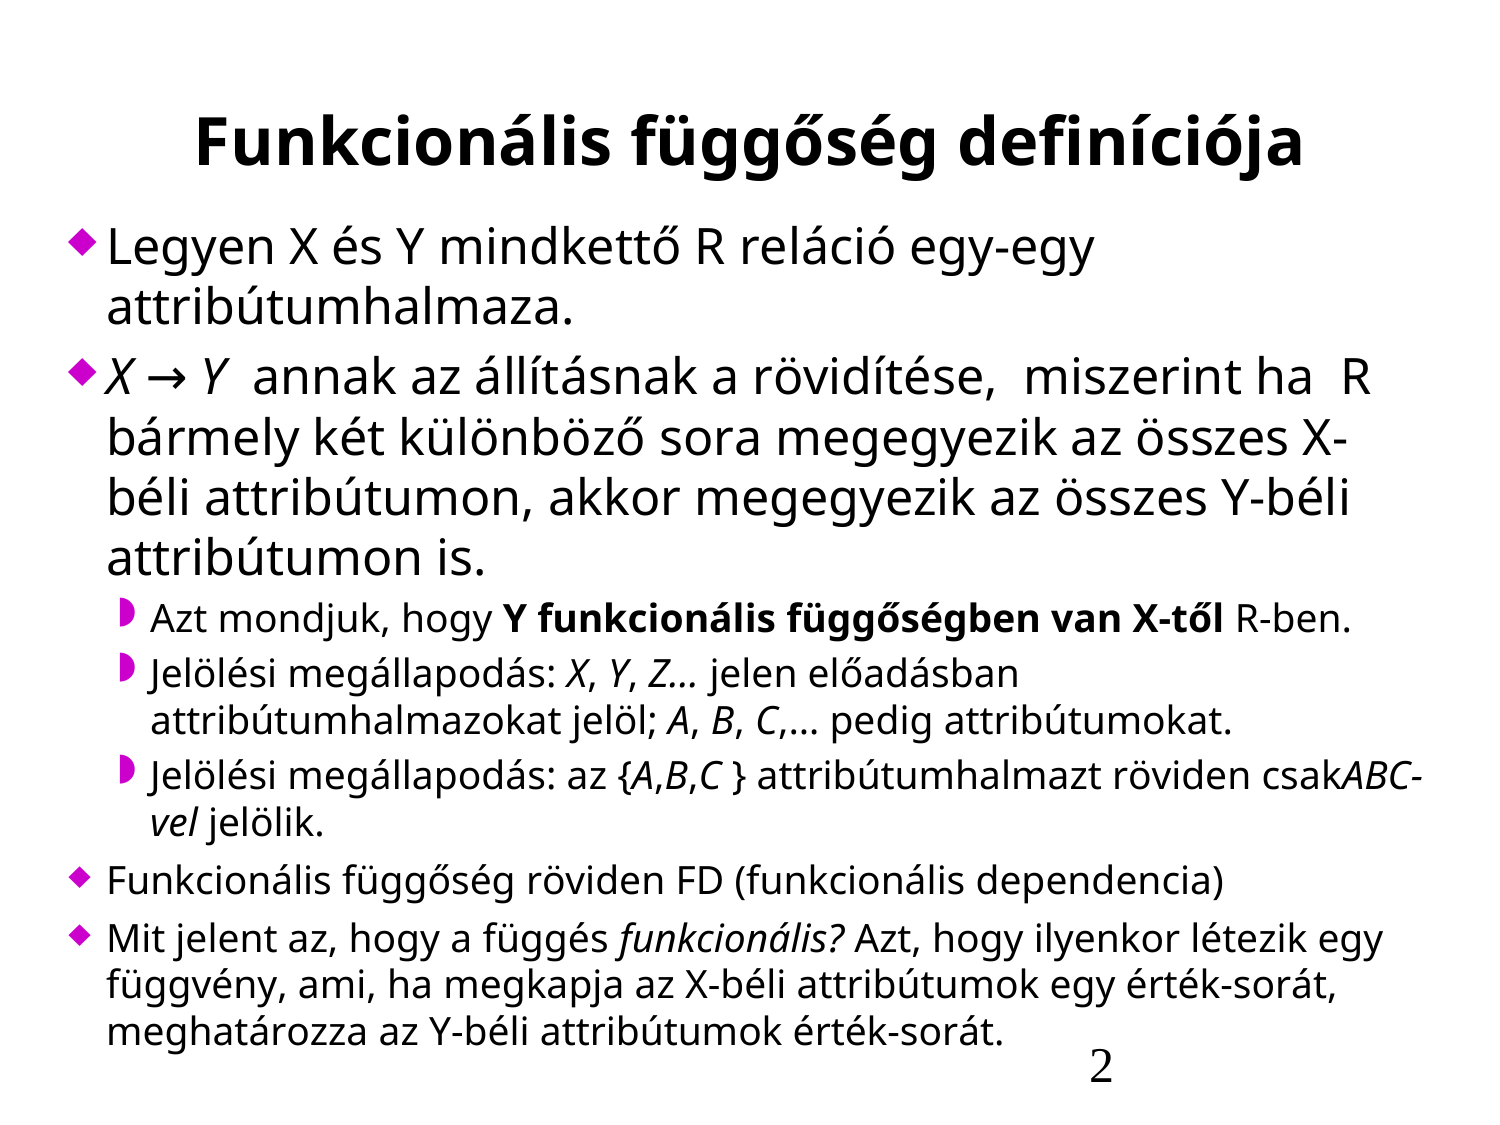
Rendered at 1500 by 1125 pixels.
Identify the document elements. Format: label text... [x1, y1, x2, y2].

list Legyen X és Y mindkettő R reláció egy-egy attribútumhalmaza. X → Y annak az állításnak a rövidítése, miszerint ha R bármely két különböző sora megegyezik az összes X-béli attribútumon, akkor megegyezik az összes Y-béli attribútumon is. Azt mondjuk, hogy Y funkcionális függőségben van X-től R-ben. Jelölési megállapodás: X, Y, Z… jelen előadásban attribútumhalmazokat jelöl; A, B, C,… pedig attribútumokat. Jelölési megállapodás: az {A,B,C } attribútumhalmazt röviden csakABC-vel jelölik. Funkcionális függőség röviden FD (funkcionális dependencia) Mit jelent az, hogy a függés funkcionális? Azt, hogy ilyenkor létezik egy függvény, ami, ha megkapja az X-béli attribútumok egy érték-sorát, meghatározza az Y-béli attribútumok érték-sorát. [53, 206, 1447, 1063]
title Funkcionális függőség definíciója [112, 90, 1388, 187]
